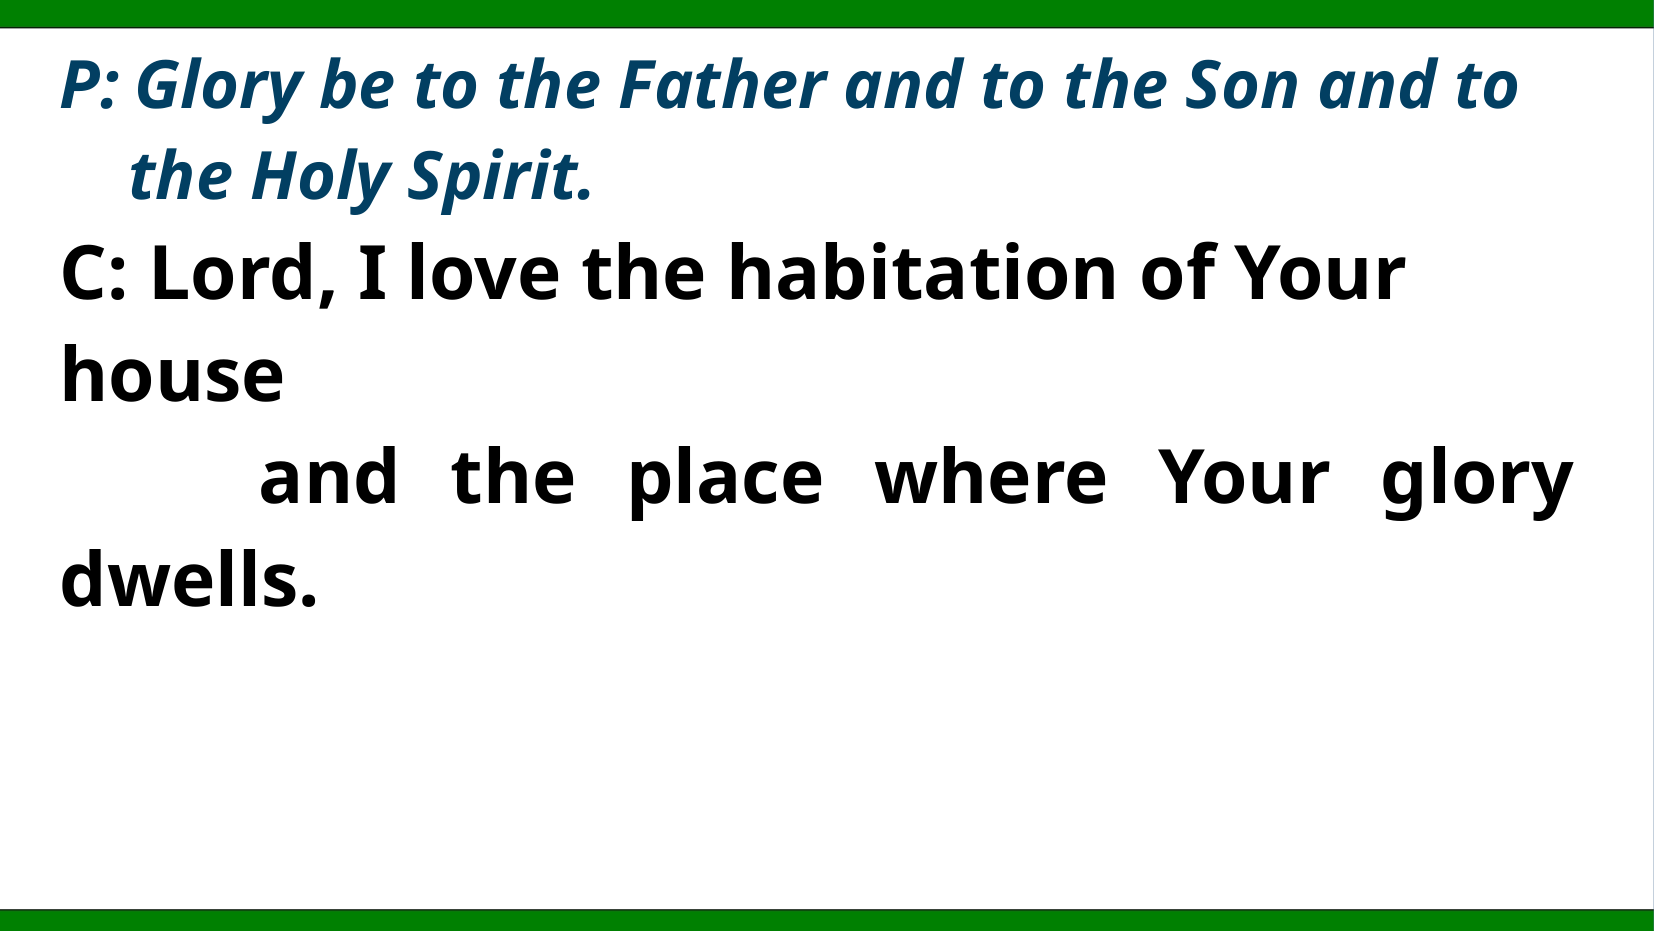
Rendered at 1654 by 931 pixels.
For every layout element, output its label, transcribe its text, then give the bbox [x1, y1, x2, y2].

picture [0, 0, 1654, 931]
text_box P: Glory be to the Father and to the Son and to the Holy Spirit. C: Lord, I love the habitation of Your house and the place where Your glory dwells. [45, 30, 1591, 422]
